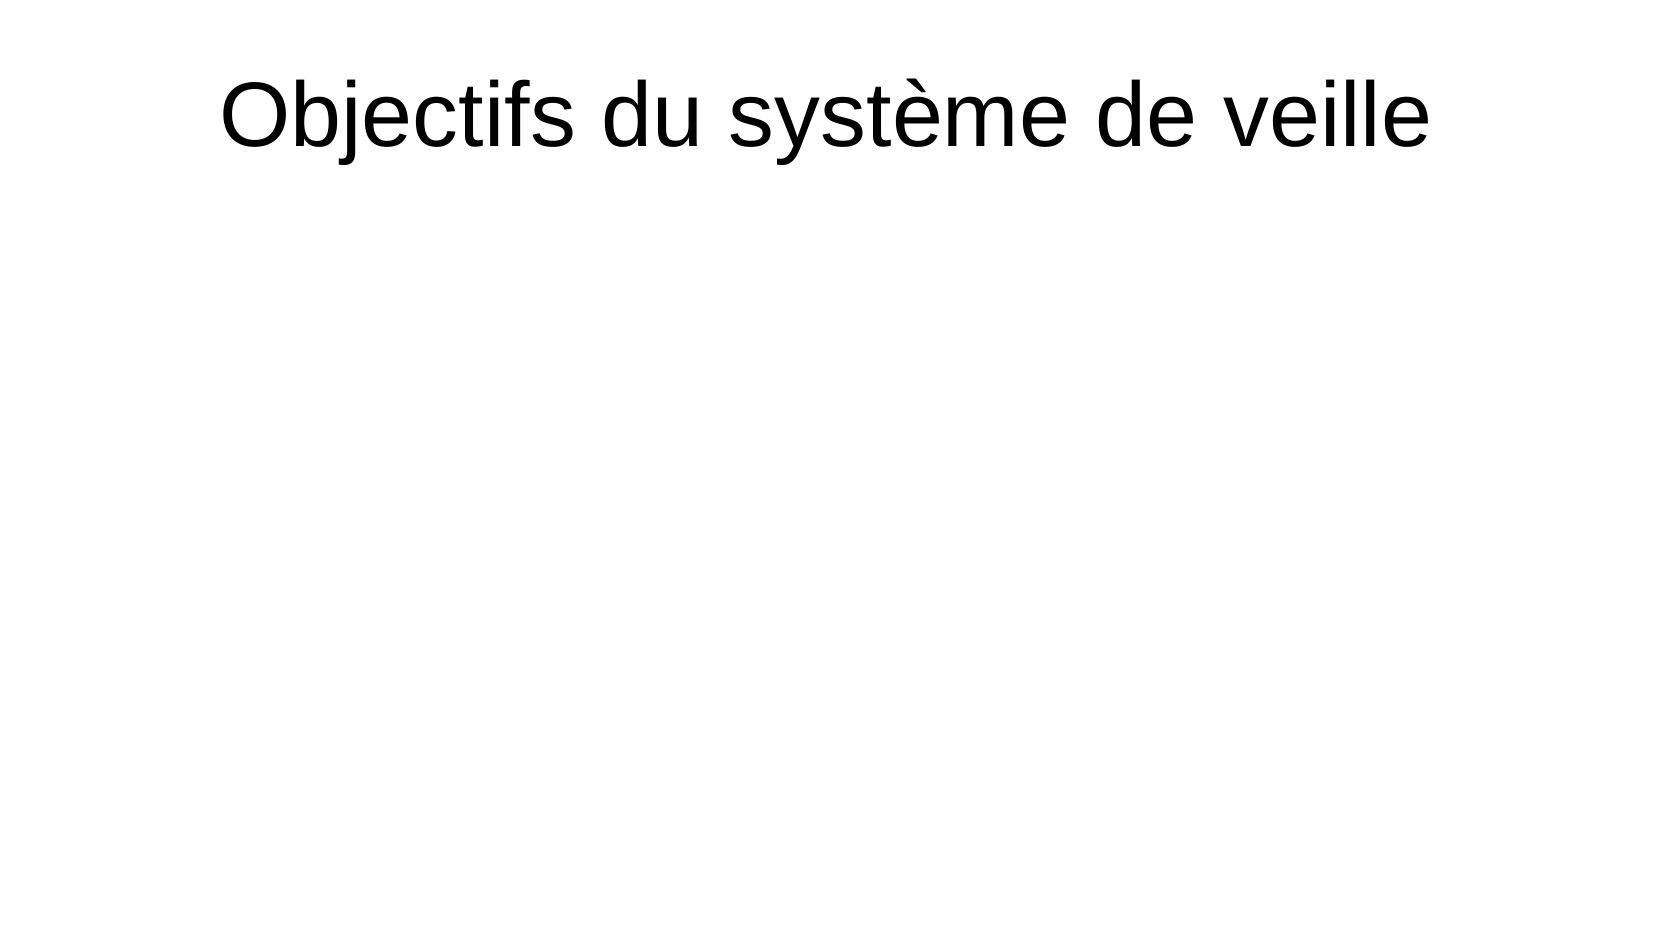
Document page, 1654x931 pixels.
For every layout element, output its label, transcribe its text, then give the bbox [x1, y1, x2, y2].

title Objectifs du système de veille [82, 37, 1571, 193]
